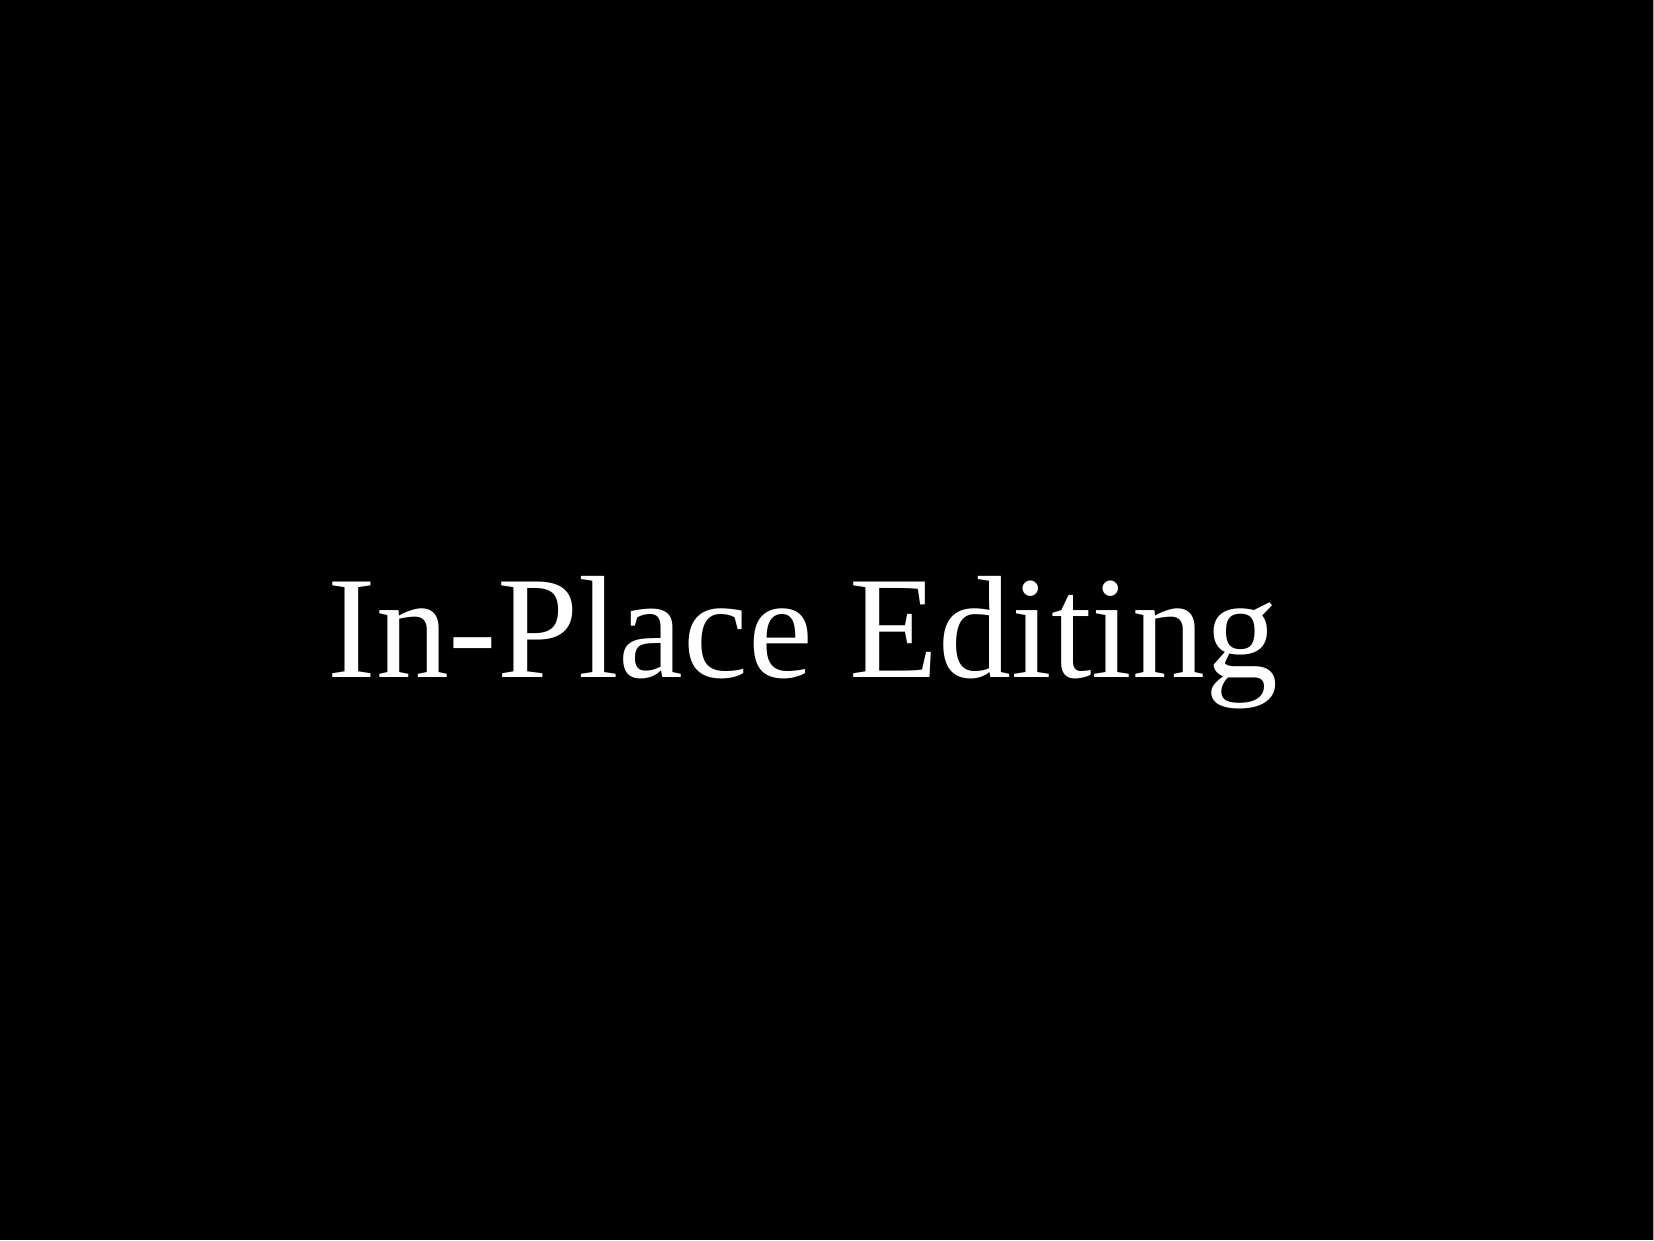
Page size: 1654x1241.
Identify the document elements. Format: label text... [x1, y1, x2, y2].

title In-Place Editing [59, 525, 1548, 733]
